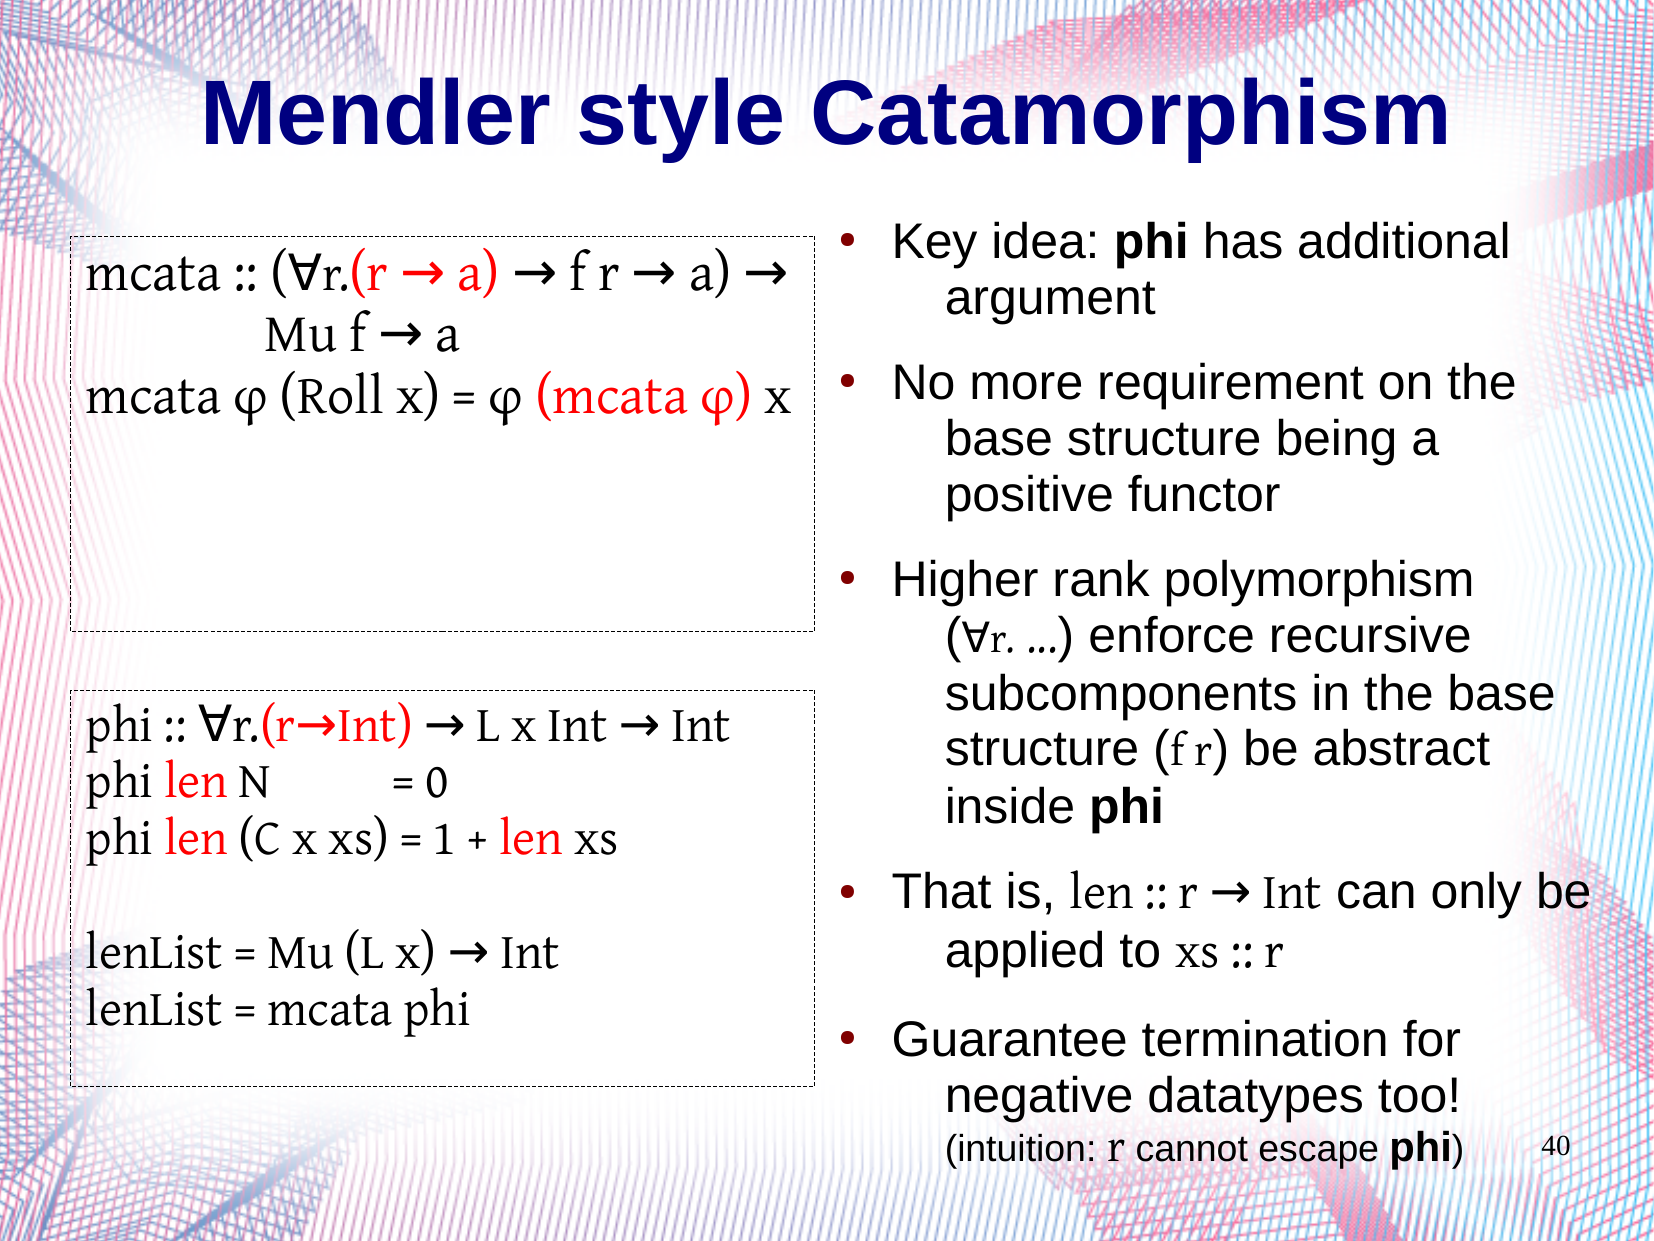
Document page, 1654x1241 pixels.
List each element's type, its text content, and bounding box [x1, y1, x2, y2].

text_box phi :: ∀r.(r→Int) → L x Int → Int phi len N = 0 phi len (C x xs) = 1 + len xs lenList = Mu (L x) → Int lenList = mcata phi [70, 690, 815, 1087]
title Mendler style Catamorphism [82, 49, 1571, 178]
text_box mcata :: (∀r.(r → a) → f r → a) → Mu f → a mcata φ (Roll x) = φ (mcata φ) x [70, 236, 815, 632]
list Key idea: phi has additional argument No more requirement on the base structure being a positive functor Higher rank polymorphism (∀r. ...) enforce recursive subcomponents in the base structure (f r) be abstract inside phi That is, len :: r → Int can only be applied to xs :: r Guarantee termination for negative datatypes too! (intuition: r cannot escape phi) [803, 213, 1607, 1175]
picture [0, 0, 1654, 1241]
